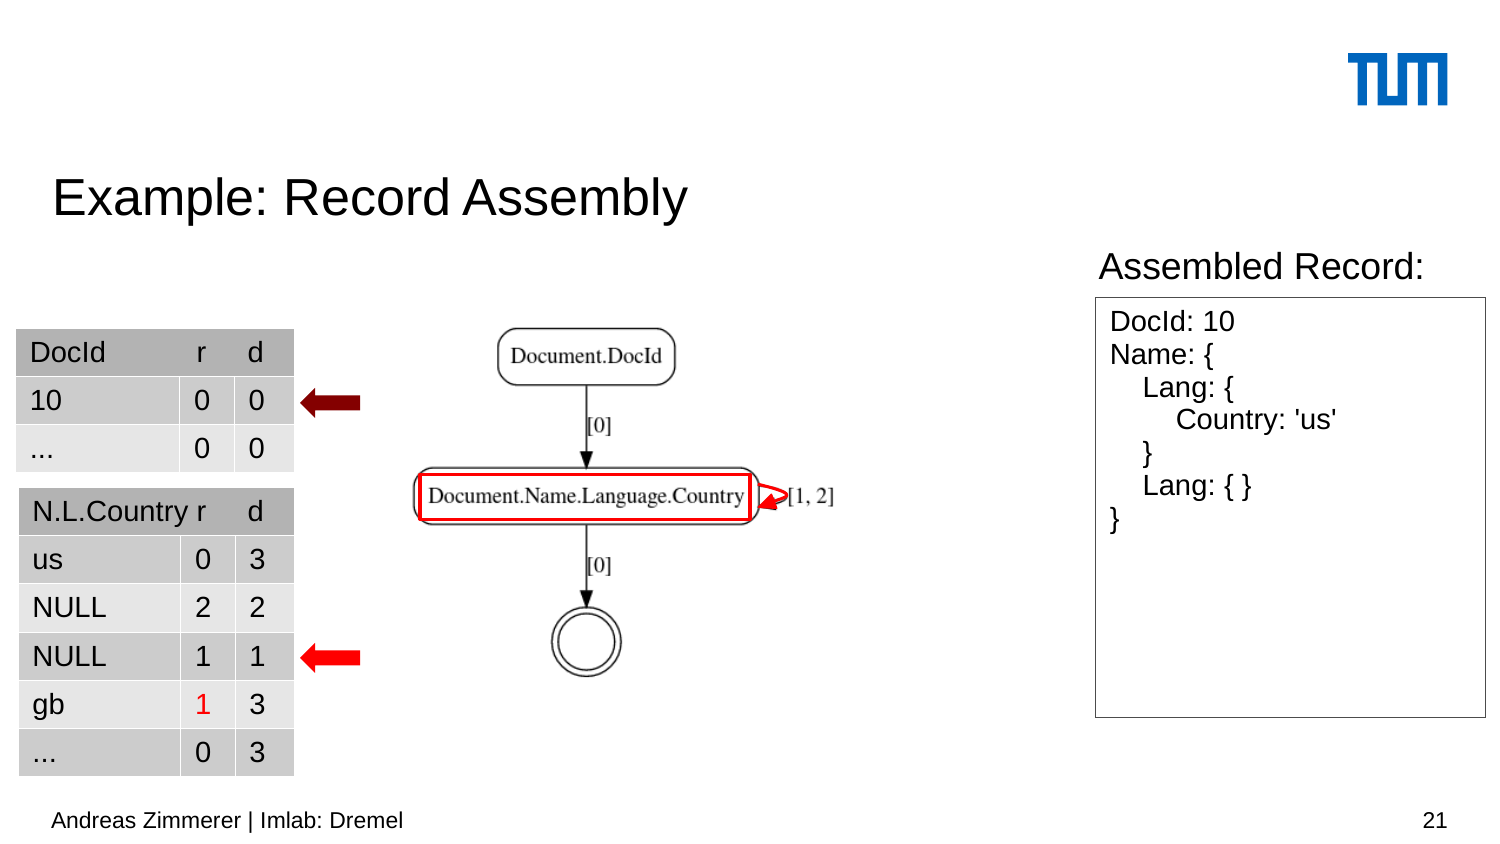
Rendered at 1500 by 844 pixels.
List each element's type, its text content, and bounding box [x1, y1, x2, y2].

table_cell ... [19, 729, 180, 776]
table_cell 1 [236, 633, 294, 680]
table_cell us [19, 536, 180, 583]
table_cell 0 [181, 536, 235, 583]
table_cell 0 [180, 377, 234, 424]
table_header N.L.Country r d [19, 488, 294, 535]
table_cell NULL [19, 584, 180, 632]
table_cell 3 [236, 681, 294, 728]
title Example: Record Assembly [52, 159, 1449, 227]
table_cell 0 [180, 425, 234, 472]
table_cell 0 [181, 729, 235, 776]
text_box DocId: 10 Name: { Lang: { Country: 'us' } Lang: { } } [1095, 297, 1486, 718]
picture [408, 322, 841, 683]
text_box Assembled Record: [1083, 237, 1441, 295]
table_cell 3 [236, 729, 294, 776]
table_cell 10 [16, 377, 179, 424]
table_cell 1 [181, 633, 235, 680]
table_cell 1 [181, 681, 235, 728]
table_cell 0 [235, 377, 294, 424]
text_box [300, 387, 361, 418]
table_cell NULL [19, 633, 180, 680]
table_cell 2 [236, 584, 294, 632]
table_cell 0 [235, 425, 294, 472]
slide_number <number> [1112, 796, 1448, 842]
table_cell gb [19, 681, 180, 728]
table_cell 3 [236, 536, 294, 583]
table_cell 2 [181, 584, 235, 632]
table_cell ... [16, 425, 179, 472]
text_box [300, 642, 361, 673]
table_header DocId r d [16, 329, 294, 376]
footer Andreas Zimmerer | Imlab: Dremel [51, 796, 1112, 842]
